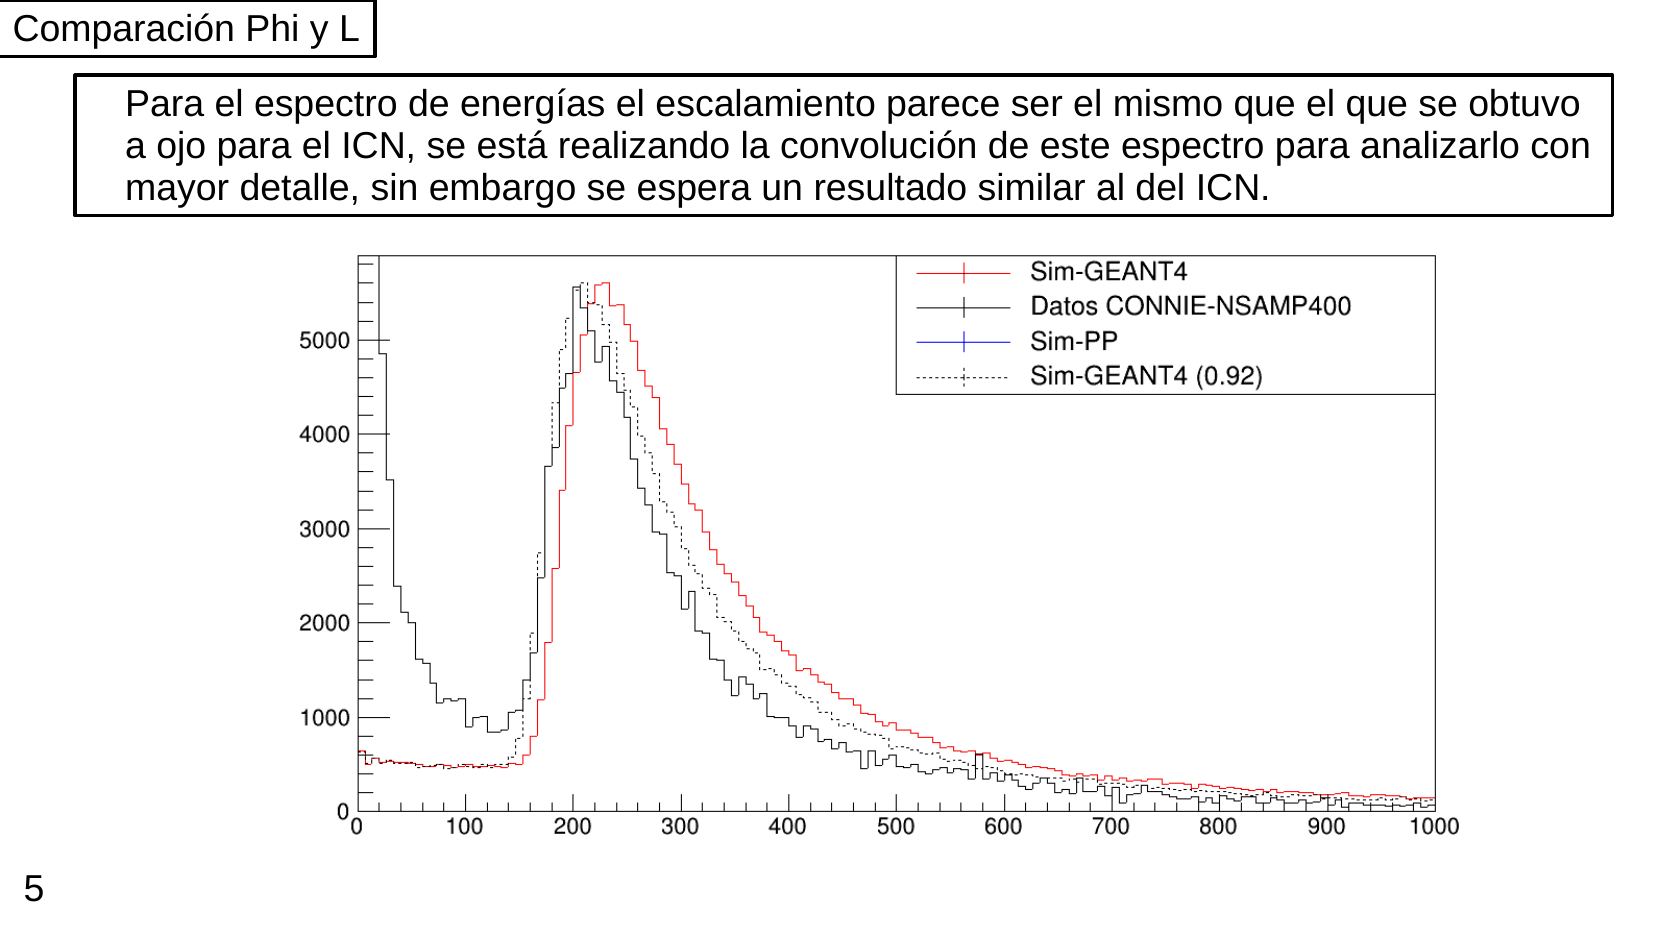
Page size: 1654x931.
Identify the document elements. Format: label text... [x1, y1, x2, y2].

text_box Comparación Phi y L [0, 0, 376, 57]
text_box Para el espectro de energías el escalamiento parece ser el mismo que el que se obtuvo a ojo para el ICN, se está realizando la convolución de este espectro para analizarlo con mayor detalle, sin embargo se espera un resultado similar al del ICN. [75, 75, 1613, 216]
text_box <number> [8, 860, 638, 931]
picture [293, 249, 1463, 863]
